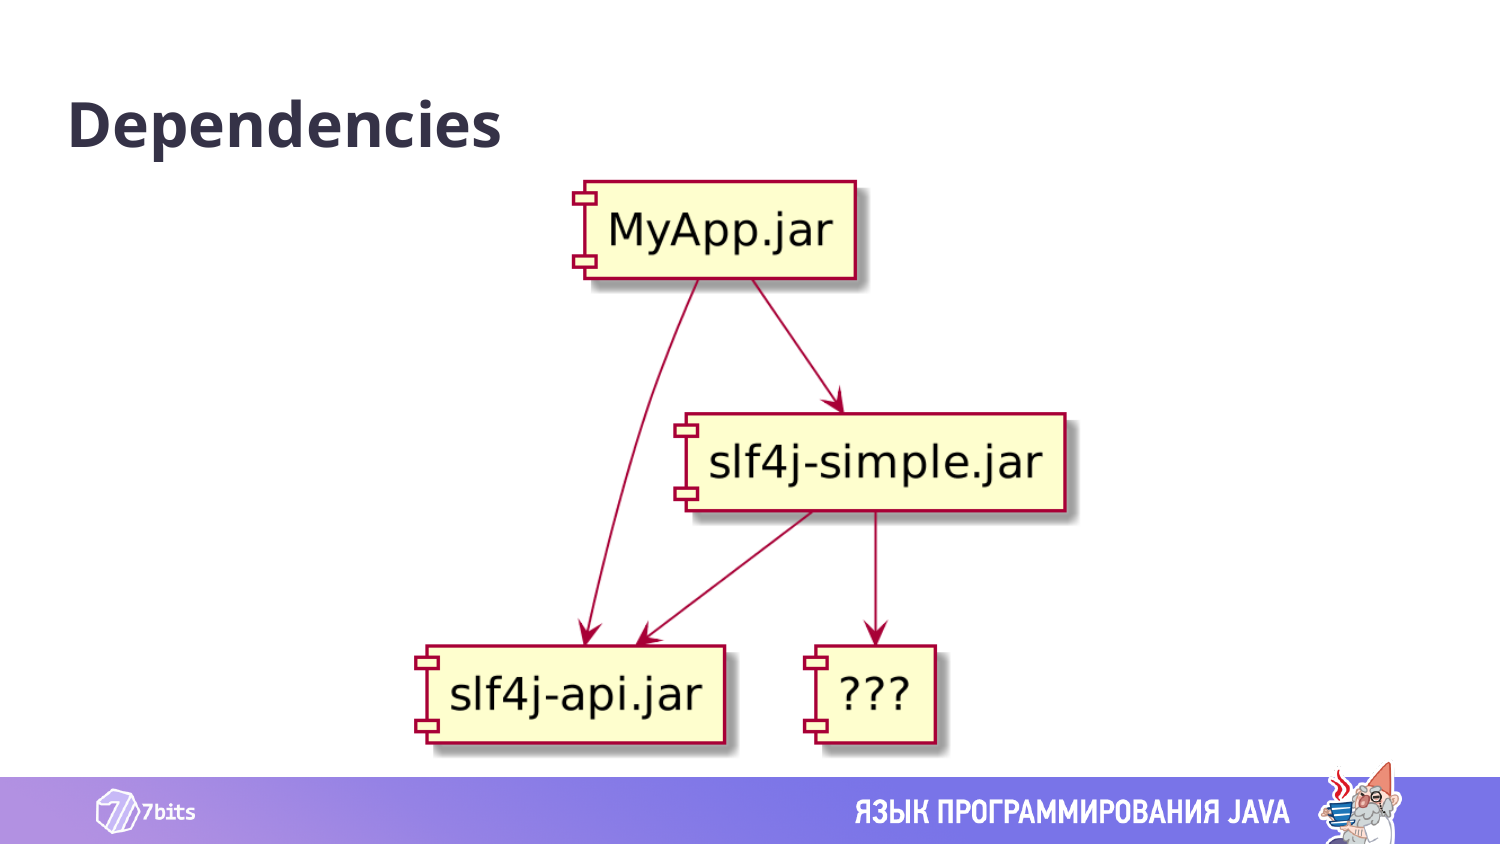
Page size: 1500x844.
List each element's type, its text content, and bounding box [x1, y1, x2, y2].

picture [0, 164, 1500, 844]
title Dependencies [51, 69, 1449, 164]
